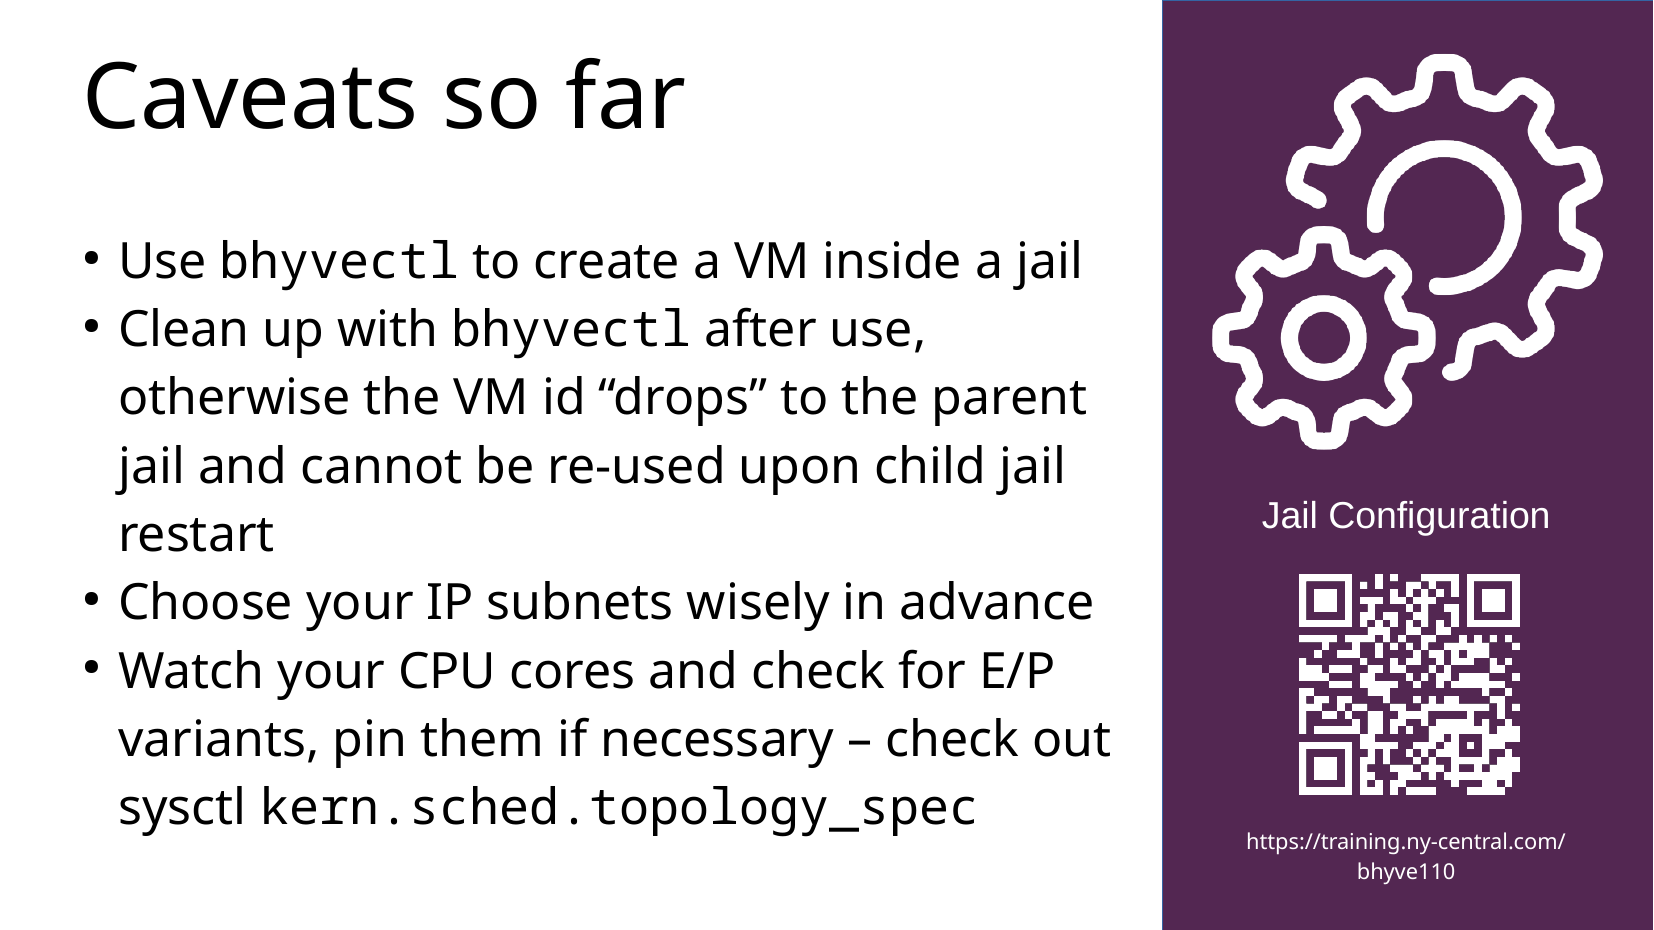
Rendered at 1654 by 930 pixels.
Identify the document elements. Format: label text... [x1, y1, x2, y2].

picture [1268, 543, 1550, 826]
text_box Jail Configuration [1200, 487, 1613, 638]
subtitle Use bhyvectl to create a VM inside a jail Clean up with bhyvectl after use, otherwise the VM id “drops” to the parent jail and cannot be re-used upon child jail restart Choose your IP subnets wisely in advance Watch your CPU cores and check for E/P variants, pin them if necessary – check out sysctl kern.sched.topology_spec [82, 224, 1126, 862]
text_box https://training.ny-central.com/bhyve110 [1200, 819, 1613, 930]
title Caveats so far [82, 37, 1571, 150]
picture [1200, 45, 1613, 458]
text_box [1162, 0, 1653, 930]
